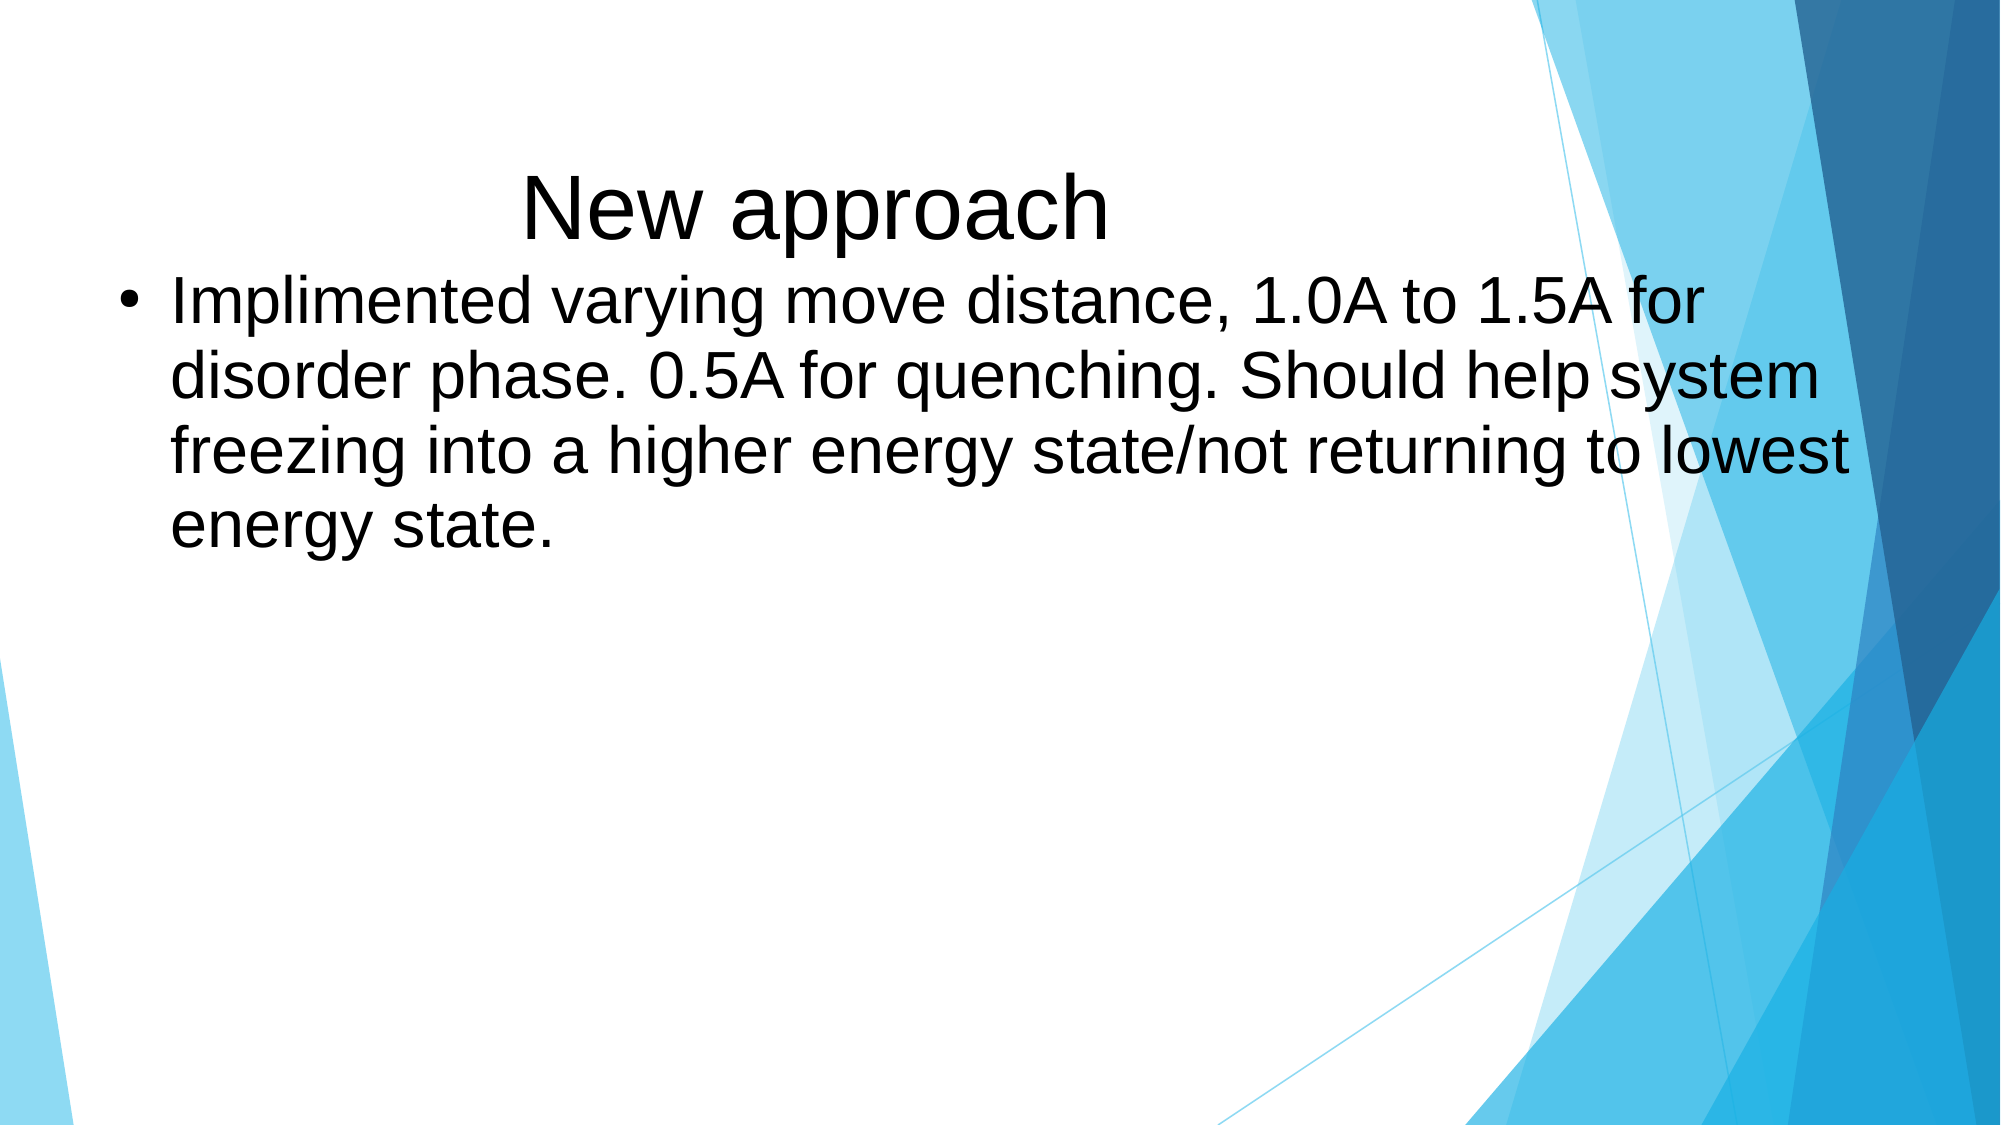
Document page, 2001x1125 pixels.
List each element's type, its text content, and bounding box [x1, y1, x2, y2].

title New approach [111, 99, 1522, 263]
list Implimented varying move distance, 1.0A to 1.5A for disorder phase. 0.5A for quenching. Should help system freezing into a higher energy state/not returning to lowest energy state. [99, 263, 1900, 916]
